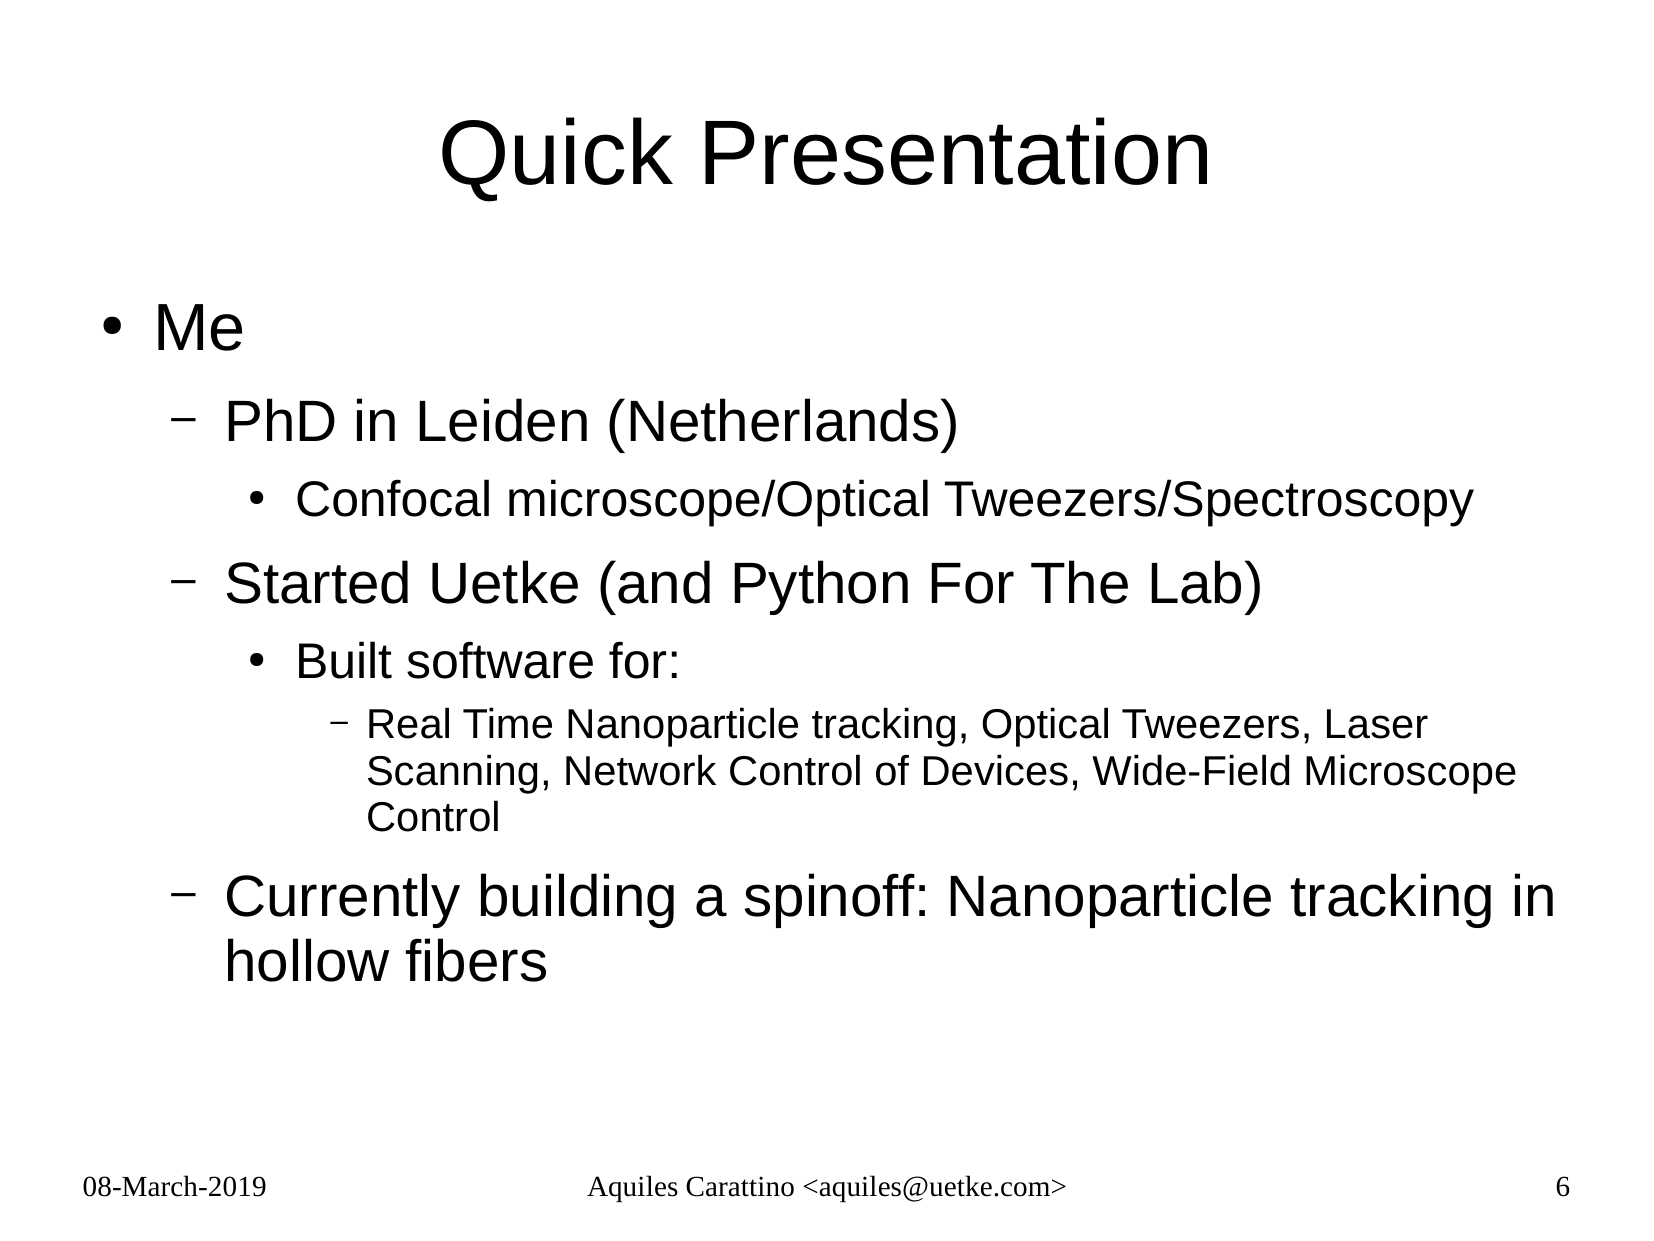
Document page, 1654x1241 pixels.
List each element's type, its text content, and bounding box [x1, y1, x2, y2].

list Me PhD in Leiden (Netherlands) Confocal microscope/Optical Tweezers/Spectroscopy Started Uetke (and Python For The Lab) Built software for: Real Time Nanoparticle tracking, Optical Tweezers, Laser Scanning, Network Control of Devices, Wide-Field Microscope Control Currently building a spinoff: Nanoparticle tracking in hollow fibers [82, 290, 1571, 1010]
title Quick Presentation [82, 49, 1571, 257]
